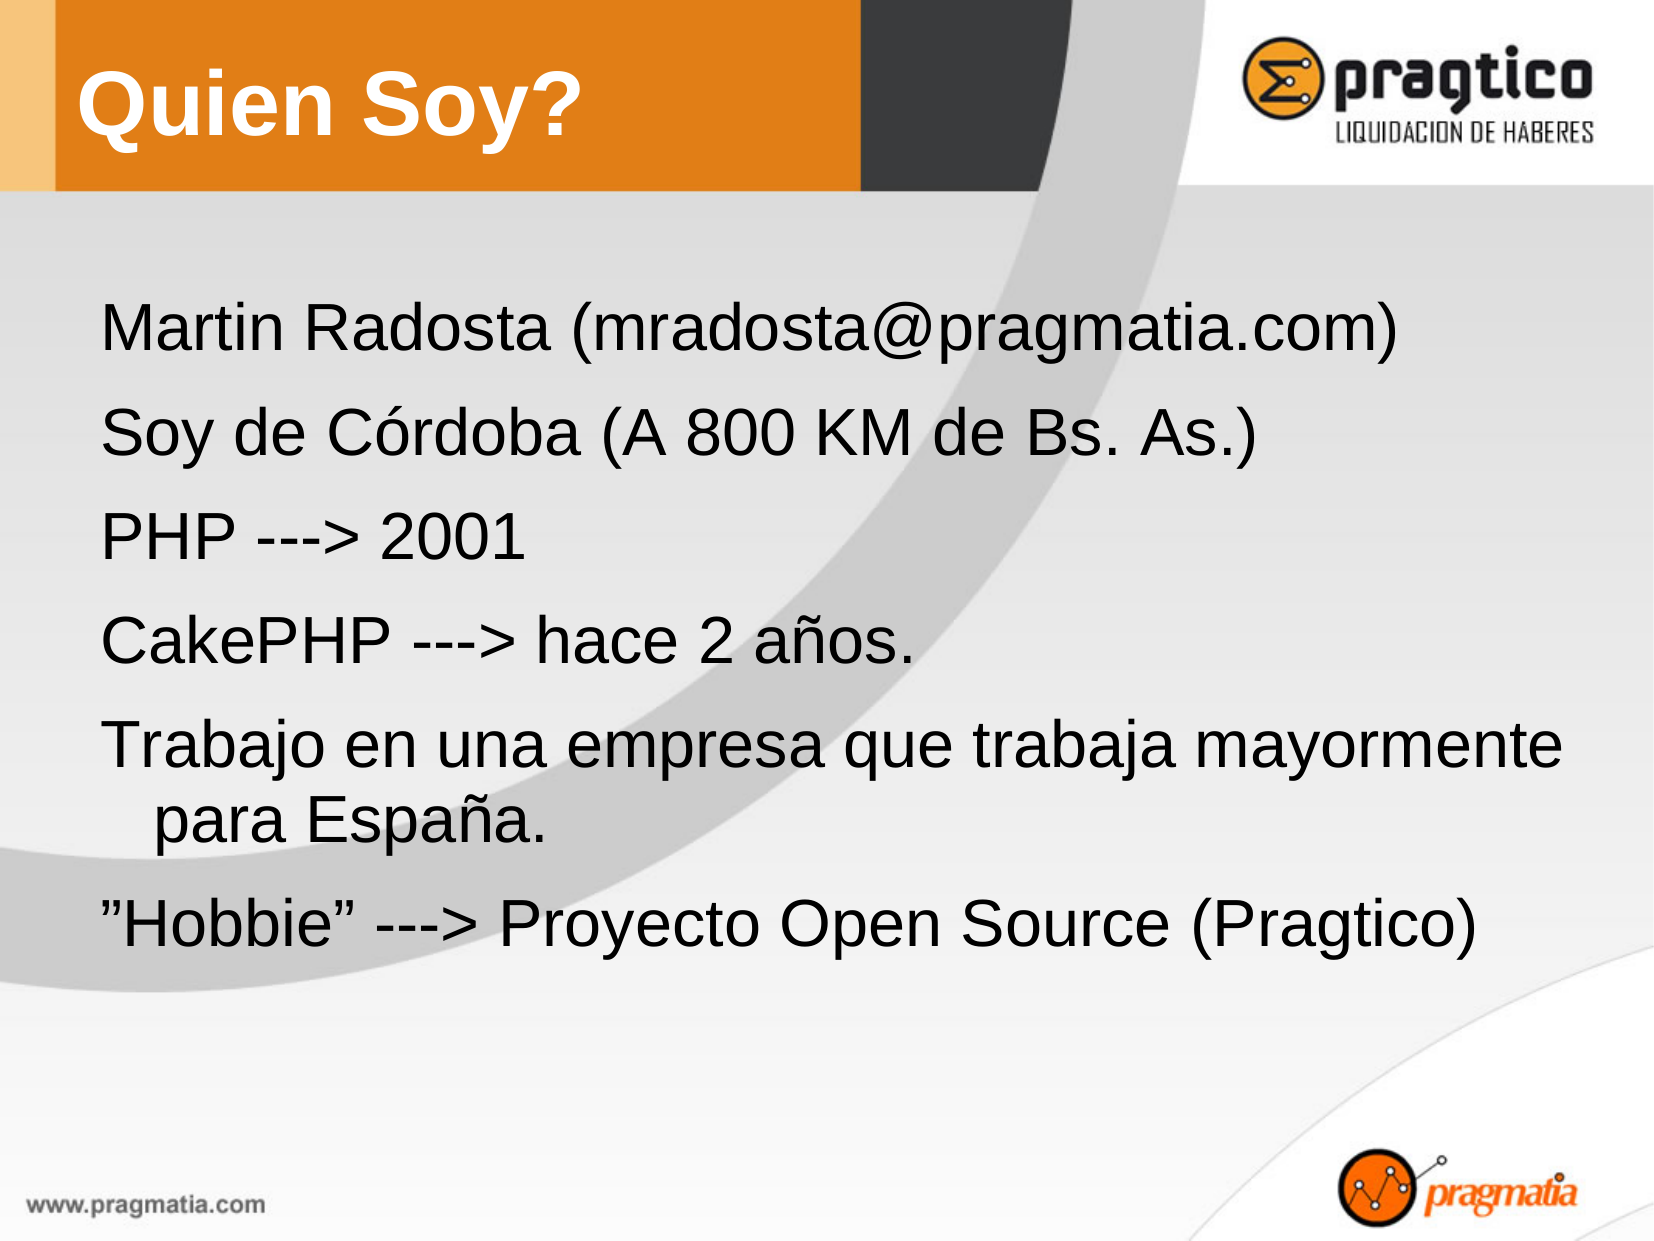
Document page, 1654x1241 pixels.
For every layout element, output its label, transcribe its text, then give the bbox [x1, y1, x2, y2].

list Martin Radosta (mradosta@pragmatia.com) Soy de Córdoba (A 800 KM de Bs. As.) PHP ---> 2001 CakePHP ---> hace 2 años. Trabajo en una empresa que trabaja mayormente para España. ”Hobbie” ---> Proyecto Open Source (Pragtico) [82, 290, 1571, 1094]
picture [0, 0, 1654, 1241]
title Quien Soy? [76, 7, 1565, 200]
